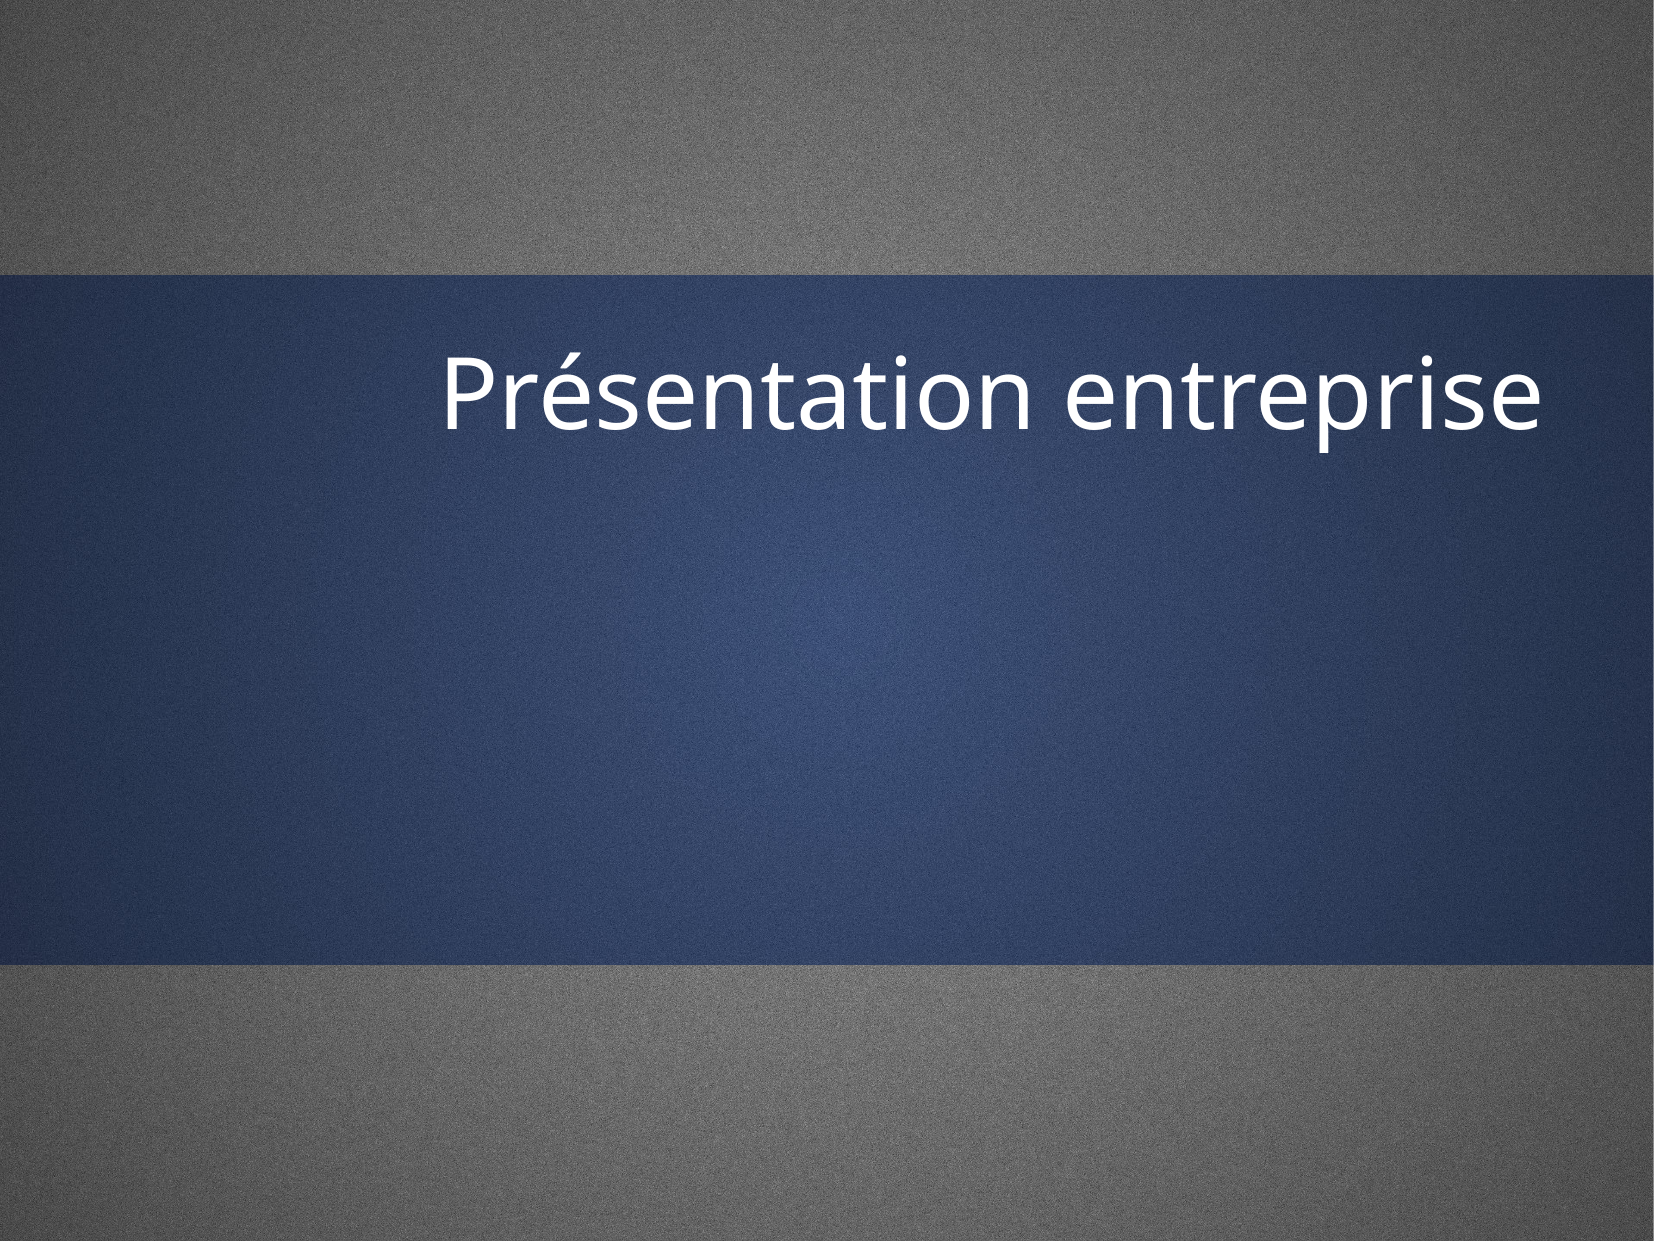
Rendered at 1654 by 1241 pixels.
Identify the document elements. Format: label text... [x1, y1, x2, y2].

text_box Présentation entreprise [361, 315, 1561, 654]
picture [0, 0, 1654, 1241]
